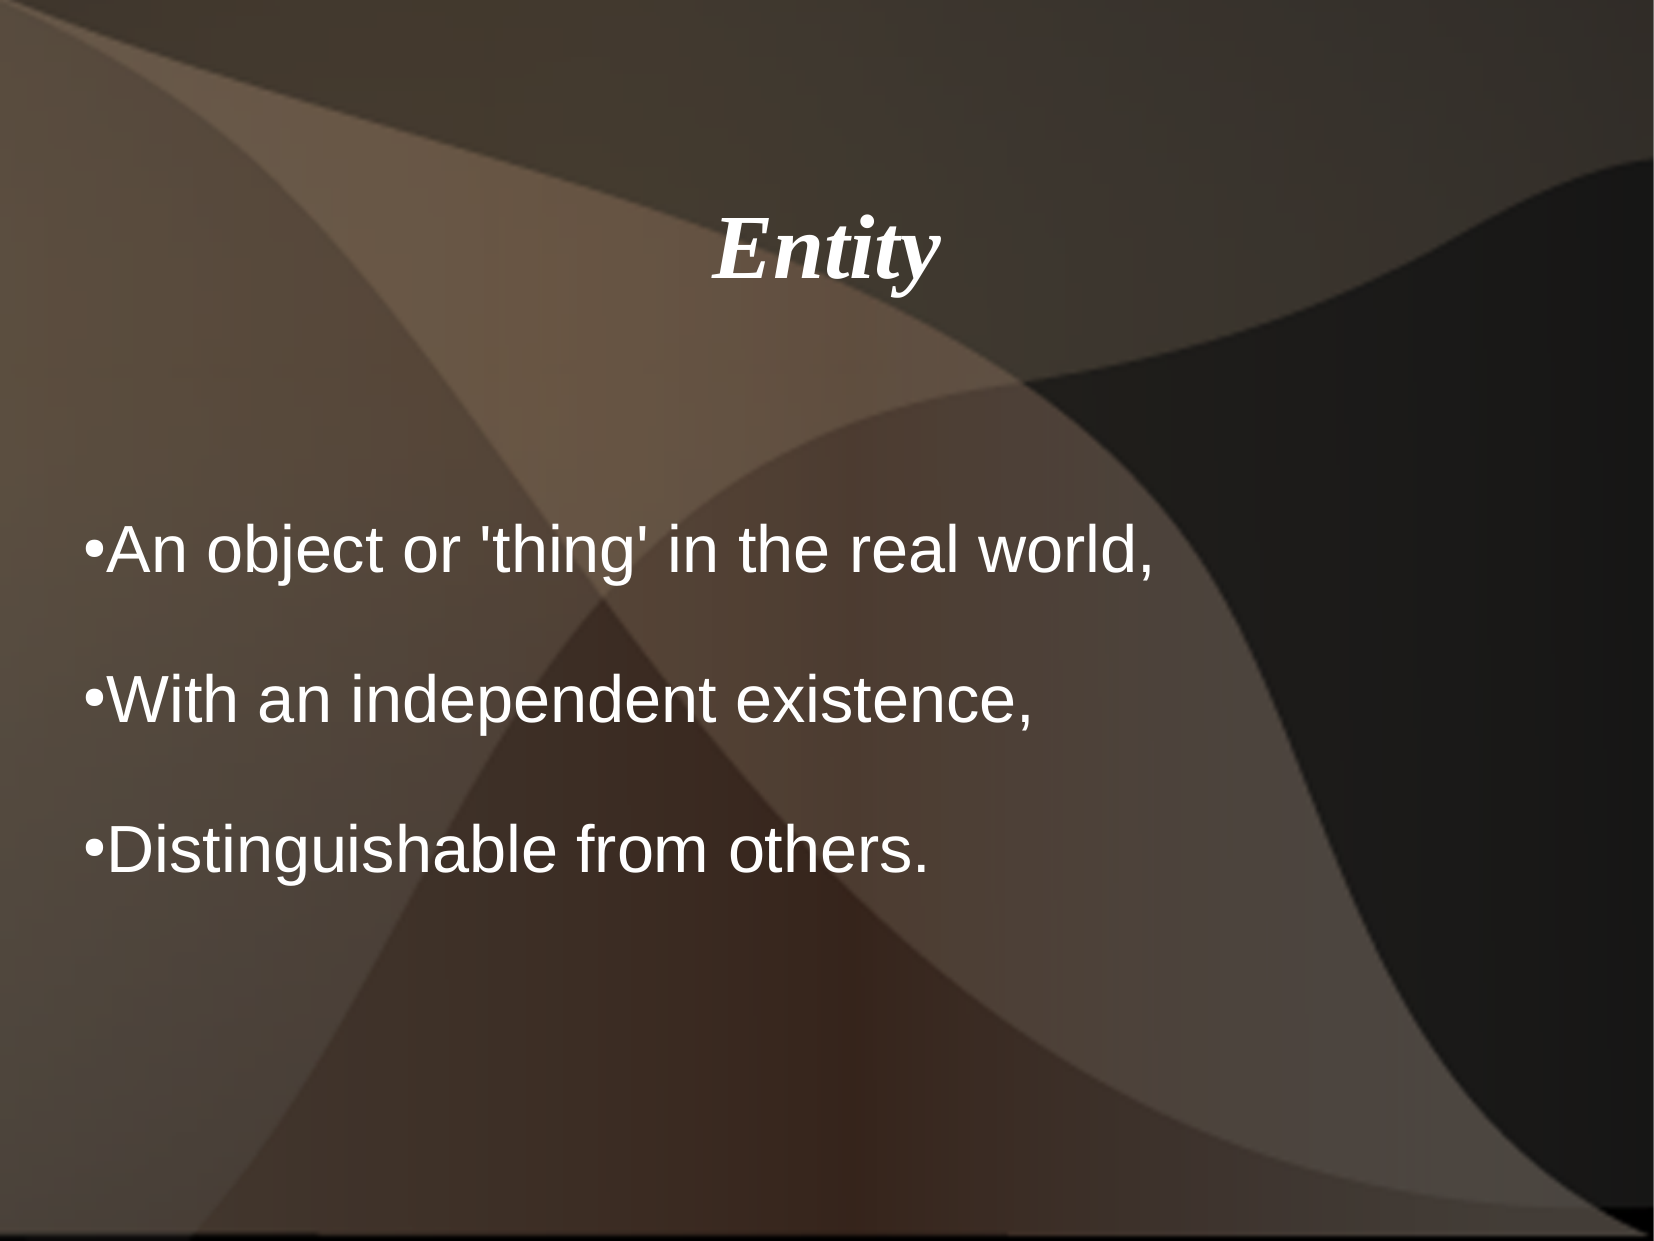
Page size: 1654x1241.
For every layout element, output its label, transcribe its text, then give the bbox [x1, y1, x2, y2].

picture [0, 0, 1654, 1241]
title Entity [82, 151, 1571, 290]
subtitle An object or 'thing' in the real world, With an independent existence, Distinguishable from others. [82, 290, 1571, 1109]
